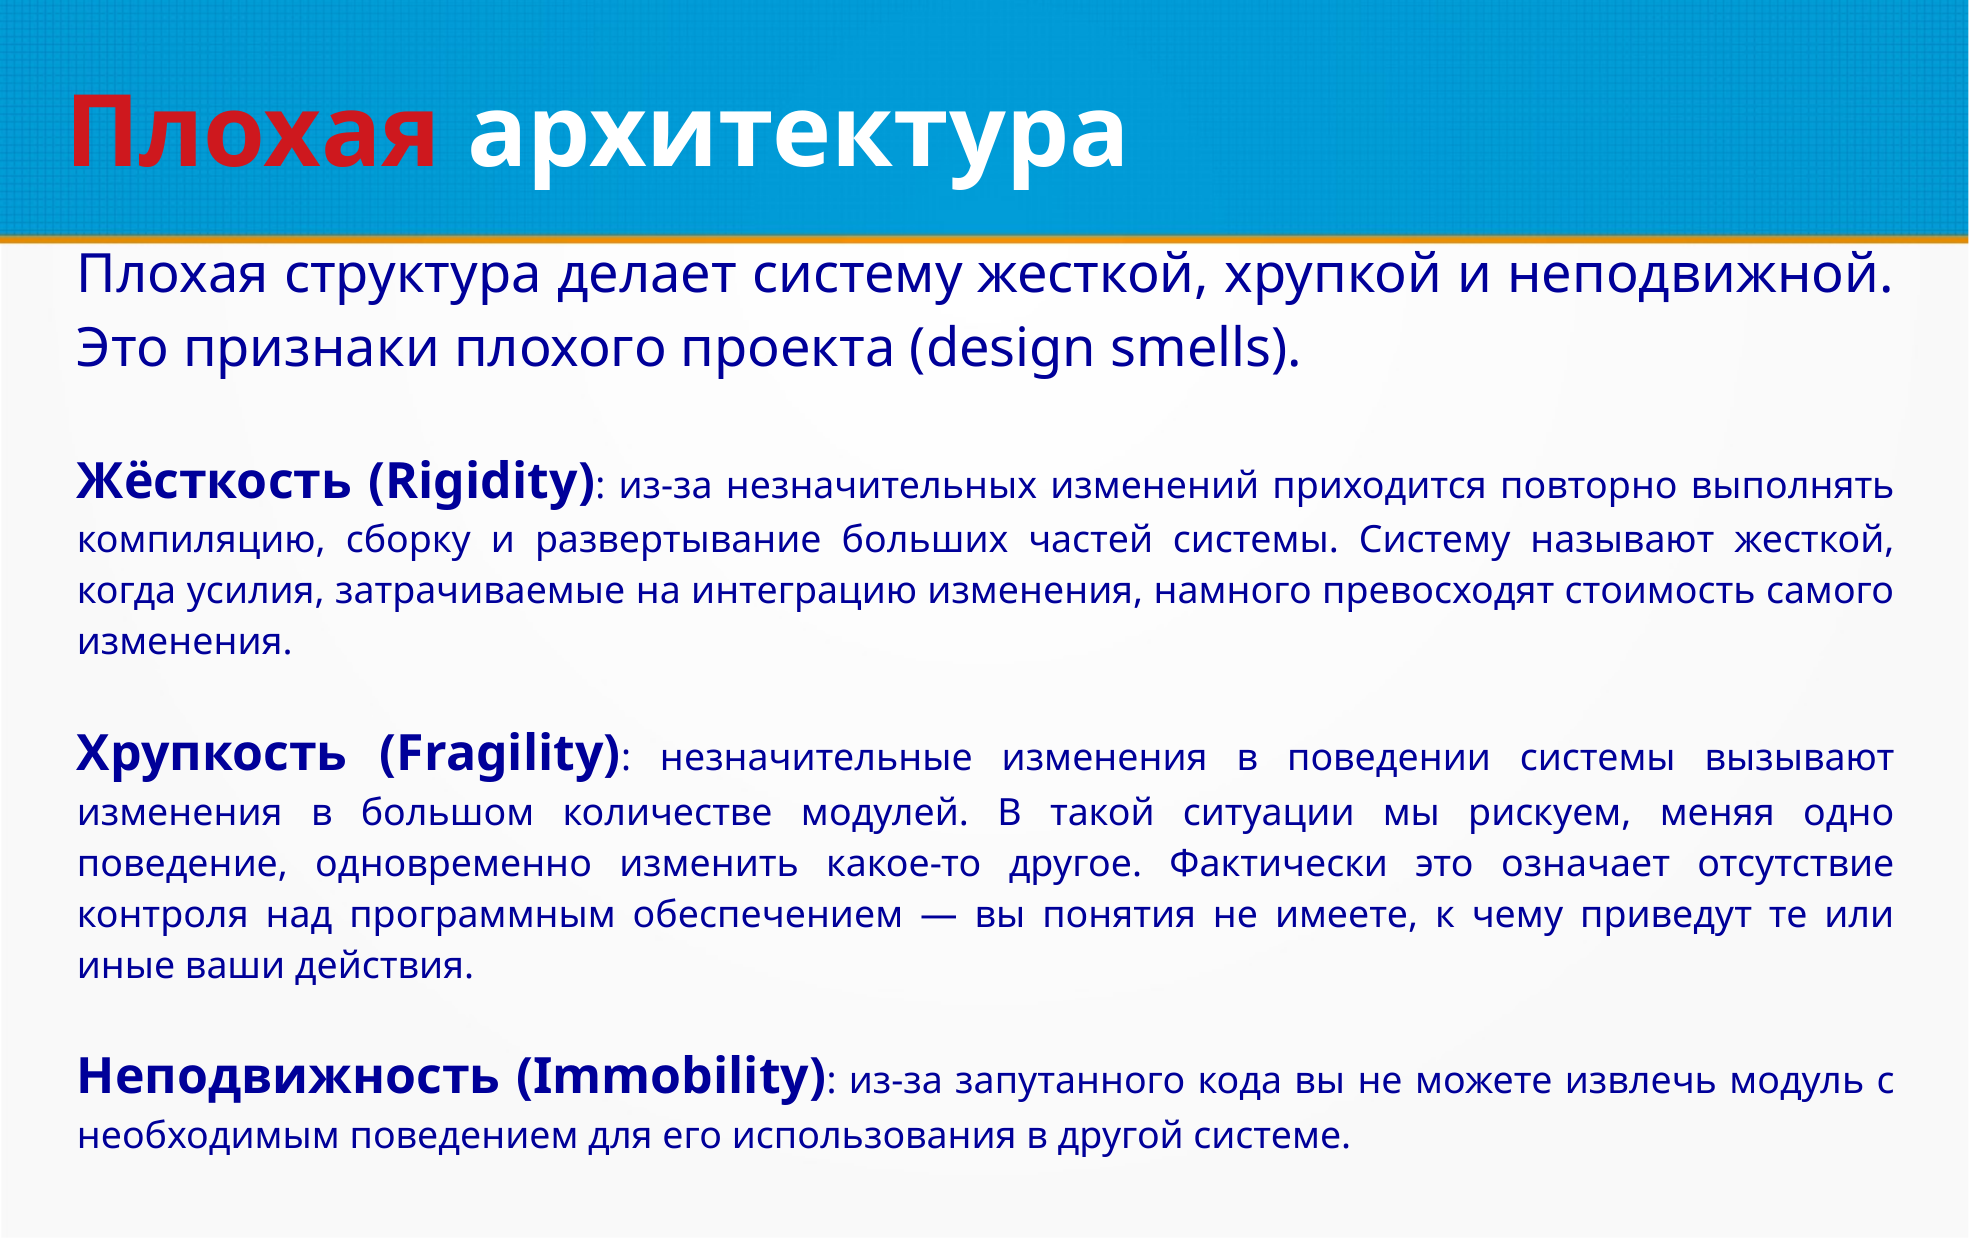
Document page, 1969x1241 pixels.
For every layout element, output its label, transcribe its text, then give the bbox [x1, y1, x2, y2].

text_box Плохая архитектура [59, 55, 1902, 200]
picture [0, 233, 1969, 1241]
text_box Плохая структура делает систему жесткой, хрупкой и неподвижной. Это признаки плохого проекта (design smells). Жёсткость (Rigidity): из-за незначительных изменений приходится повторно выполнять компиляцию, сборку и развертывание больших частей системы. Систему называют жесткой, когда усилия, затрачиваемые на интеграцию изменения, намного превосходят стоимость самого изменения. Хрупкость (Fragility): незначительные изменения в поведении системы вызывают изменения в большом количестве модулей. В такой ситуации мы рискуем, меняя одно поведение, одновременно изменить какое-то другое. Фактически это означает отсутствие контроля над программным обеспечением — вы понятия не имеете, к чему приведут те или иные ваши действия. Неподвижность (Immobility): из-за запутанного кода вы не можете извлечь модуль с необходимым поведением для его использования в другой системе. [70, 253, 1902, 1141]
